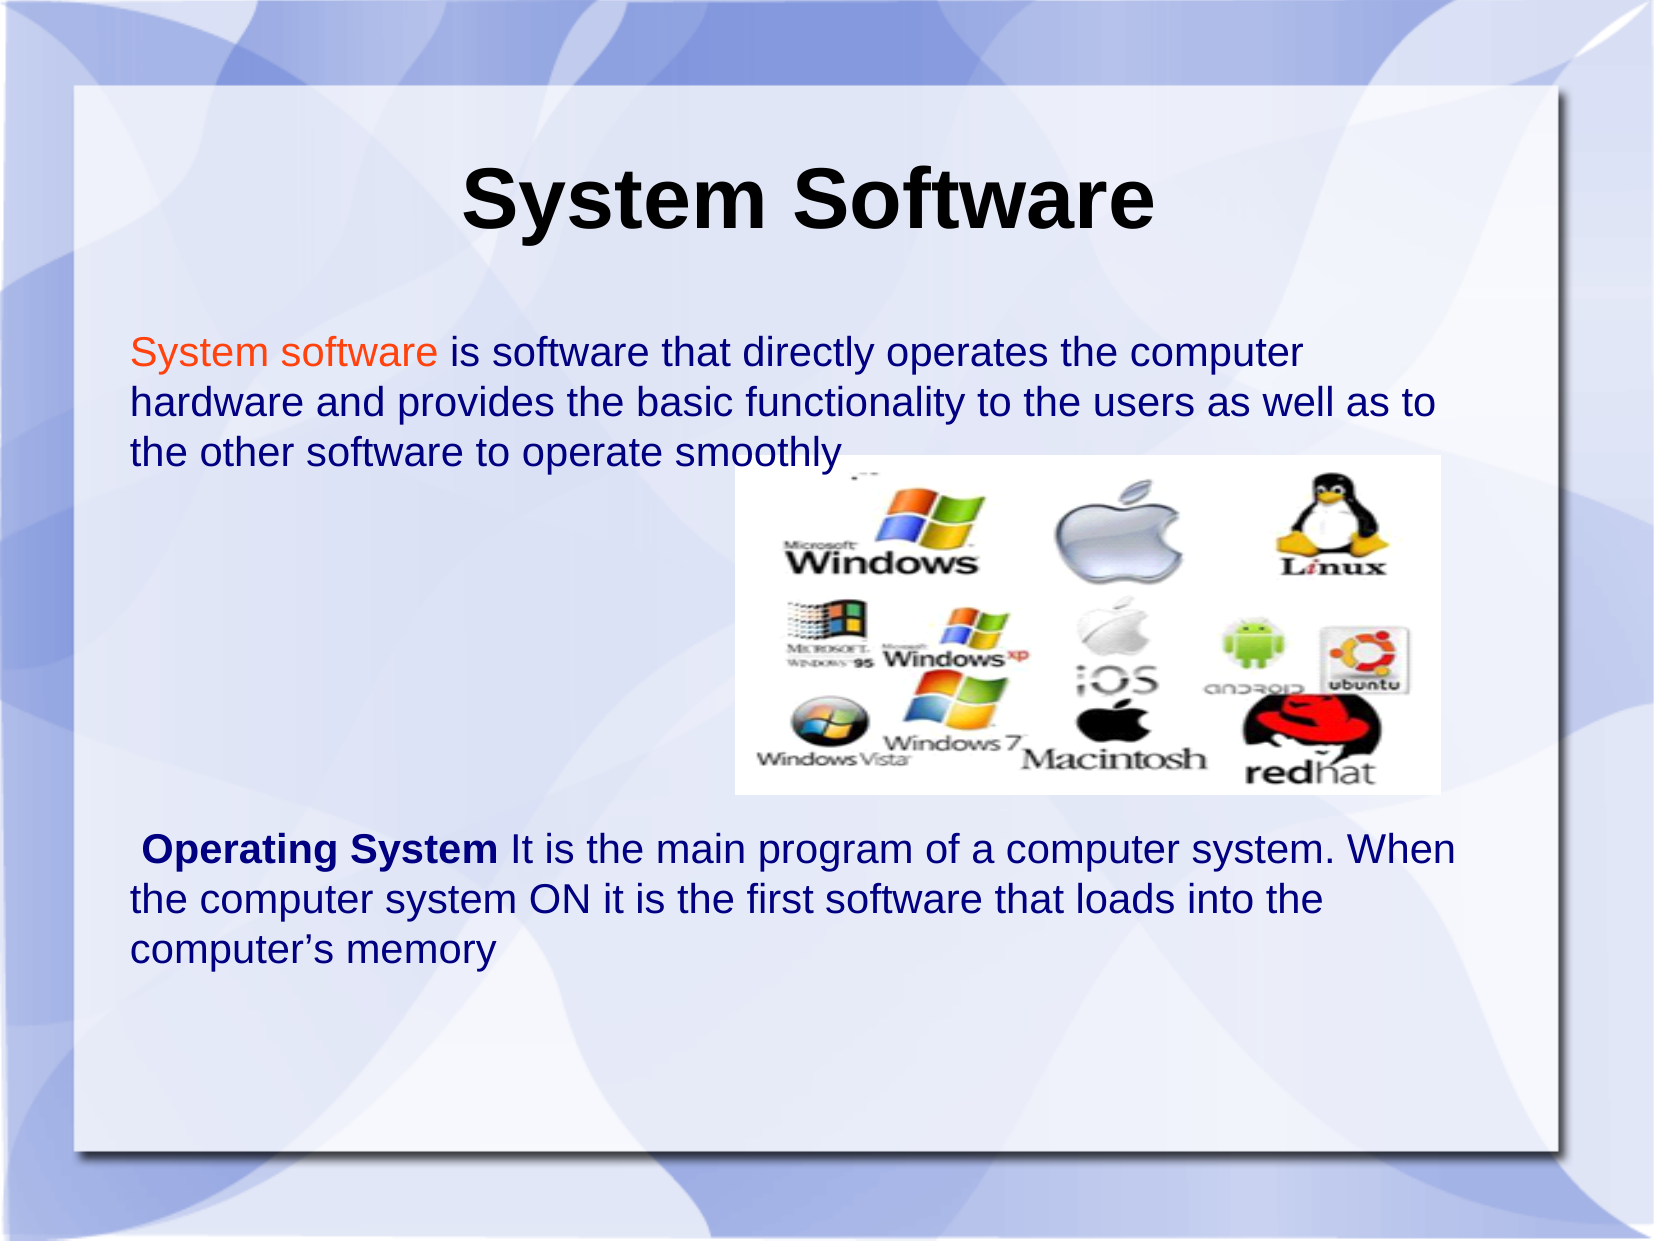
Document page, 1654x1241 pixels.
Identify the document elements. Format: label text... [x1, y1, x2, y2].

list System software is software that directly operates the computer hardware and provides the basic functionality to the users as well as to the other software to operate smoothly Operating System It is the main program of a computer system. When the computer system ON it is the first software that loads into the computer’s memory [129, 324, 1489, 1093]
title System Software [82, 90, 1536, 298]
